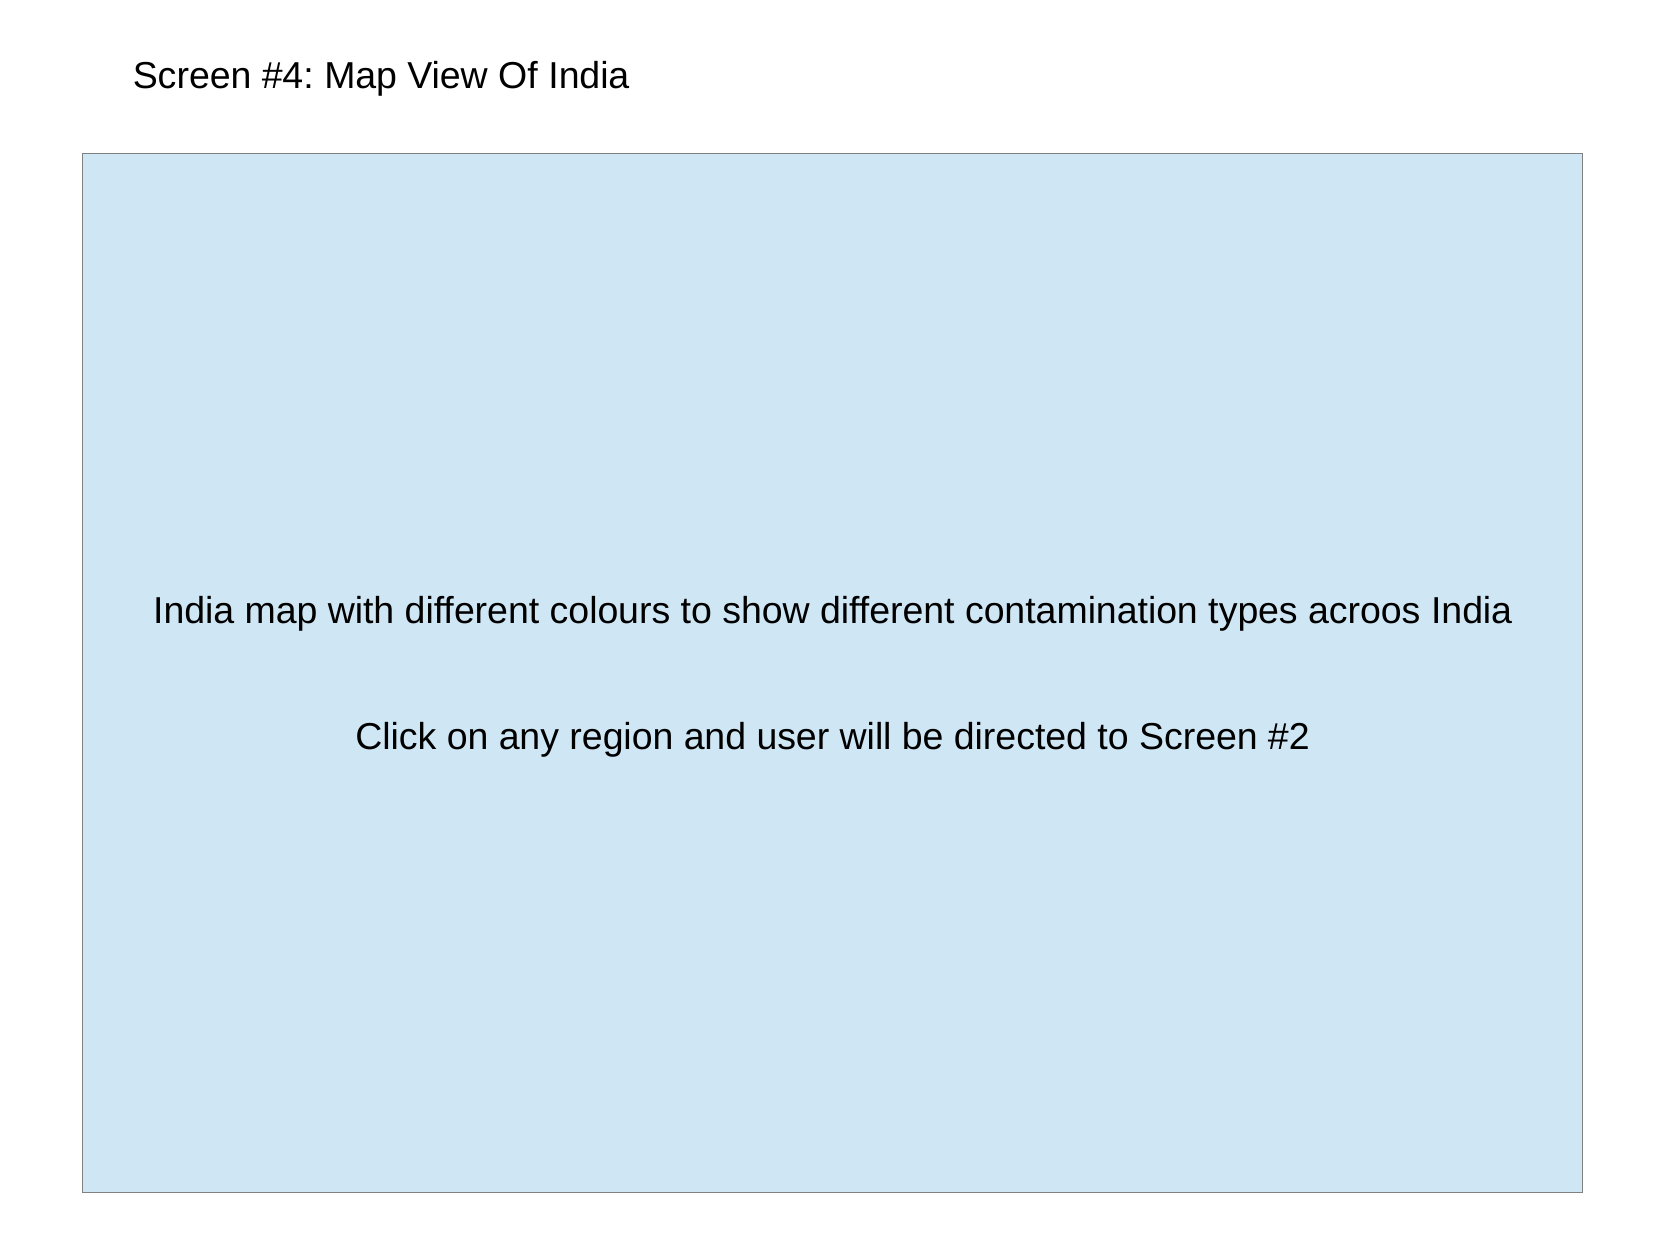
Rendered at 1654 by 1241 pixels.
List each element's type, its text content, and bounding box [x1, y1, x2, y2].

text_box Screen #4: Map View Of India [118, 47, 768, 105]
text_box India map with different colours to show different contamination types acroos India Click on any region and user will be directed to Screen #2 [82, 153, 1583, 1193]
